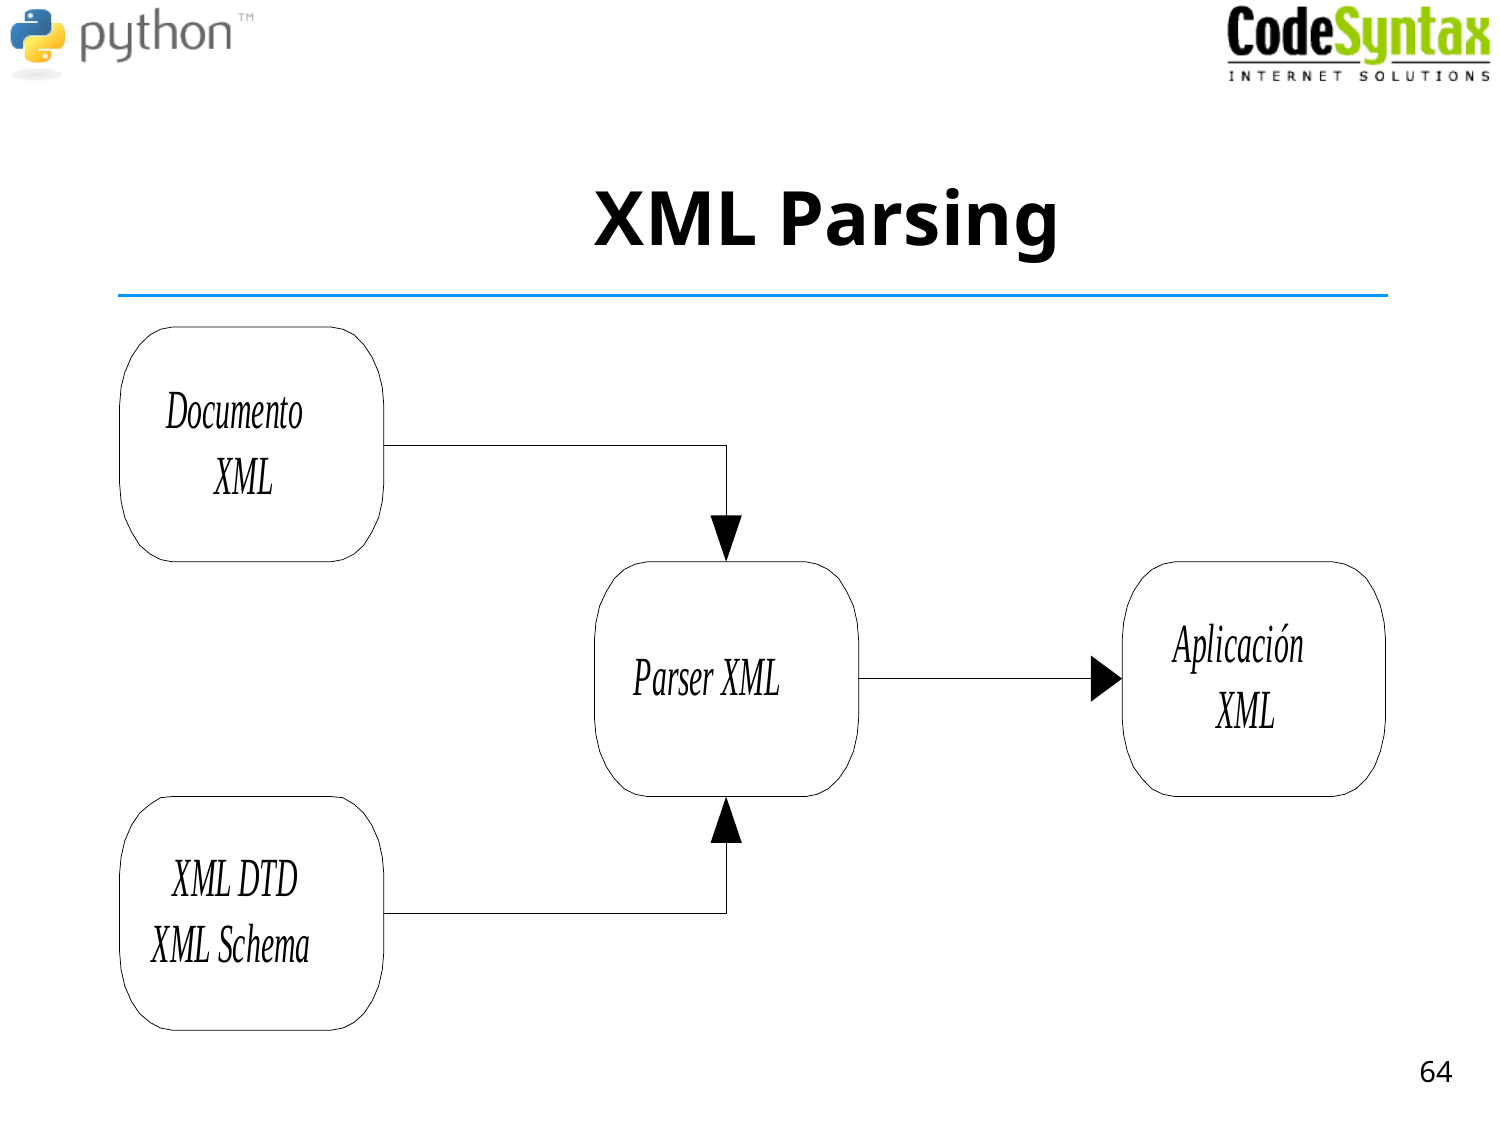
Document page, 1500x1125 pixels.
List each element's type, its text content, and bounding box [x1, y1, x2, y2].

title XML Parsing [188, 35, 1468, 276]
picture [1226, 5, 1500, 83]
picture [0, 0, 286, 92]
chart [118, 324, 1388, 1034]
